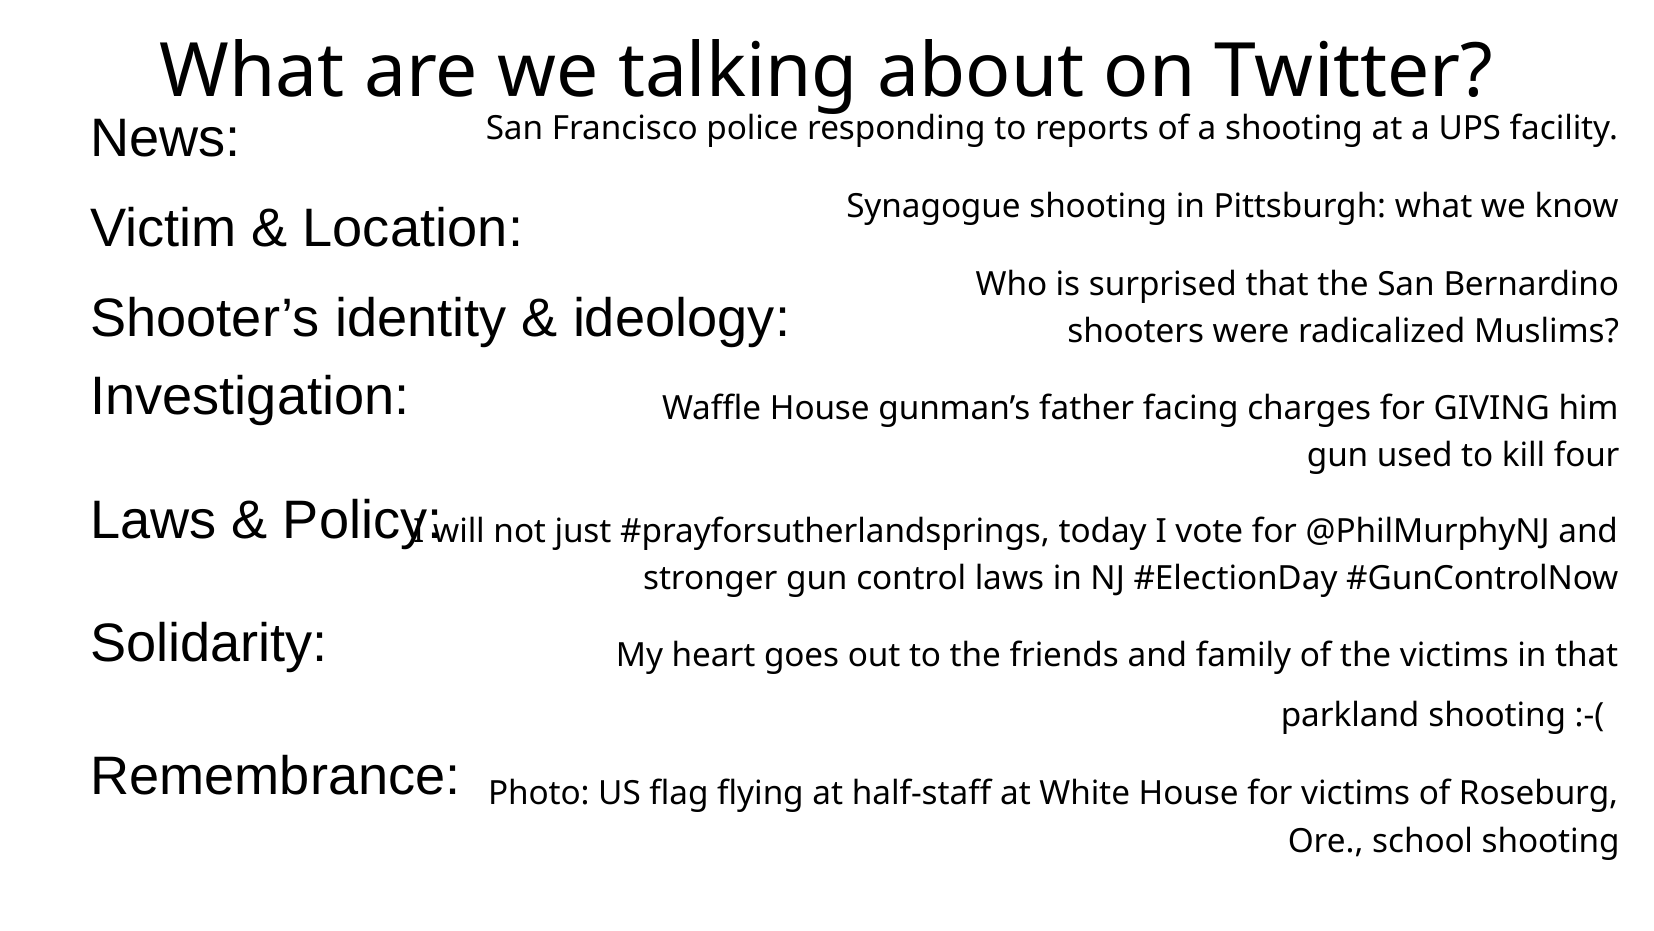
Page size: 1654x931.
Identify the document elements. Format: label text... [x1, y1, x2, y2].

title What are we talking about on Twitter? [82, 0, 1571, 136]
subtitle San Francisco police responding to reports of a shooting at a UPS facility. Synagogue shooting in Pittsburgh: what we know Who is surprised that the San Bernardino shooters were radicalized Muslims? Waffle House gunman’s father facing charges for GIVING him gun used to kill four I will not just #prayforsutherlandsprings, today I vote for @PhilMurphyNJ and stronger gun control laws in NJ #ElectionDay #GunControlNow My heart goes out to the friends and family of the victims in that parkland shooting :-( Photo: US flag flying at half-staff at White House for victims of Roseburg, Ore., school shooting [270, 56, 1621, 931]
text_box News: Victim & Location: Shooter’s identity & ideology: Investigation: Waffle House gunman’s father facing charges for GIVING him gun used to kill four Laws & Policy: I will not just #prayforsutherlandsprings, today I vote for @PhilMurphyNJ and stronger gun control laws in NJ #Election Day #Uncontrollably Solidarity: My heart goes out to the friends and family of the victims in that parkland shooting :-( Remembrance: Photo: US flag flying at half-staff at White House for victims of Roseburg, Ore., school shooting [90, 60, 270, 931]
